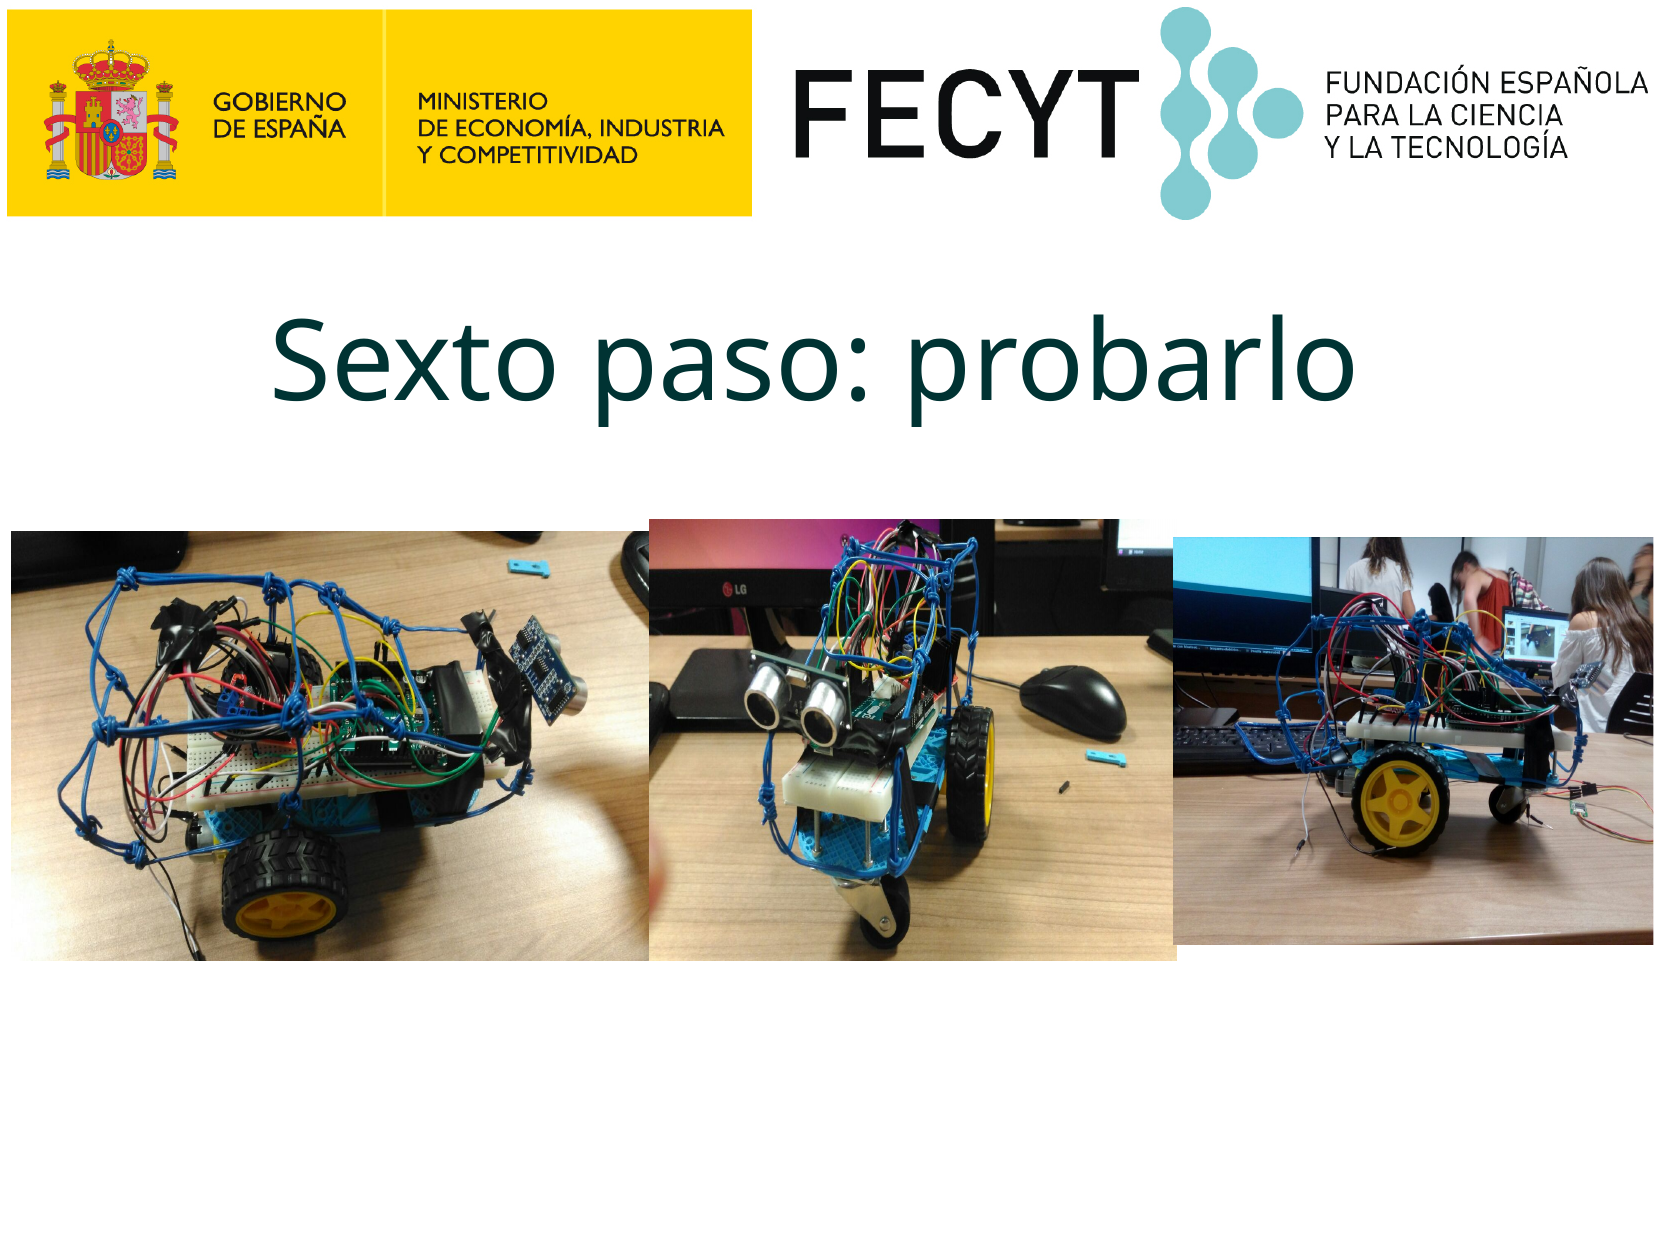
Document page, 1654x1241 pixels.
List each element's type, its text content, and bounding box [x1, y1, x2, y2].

picture [0, 0, 1654, 227]
picture [11, 519, 1654, 962]
title Sexto paso: probarlo [70, 253, 1560, 461]
